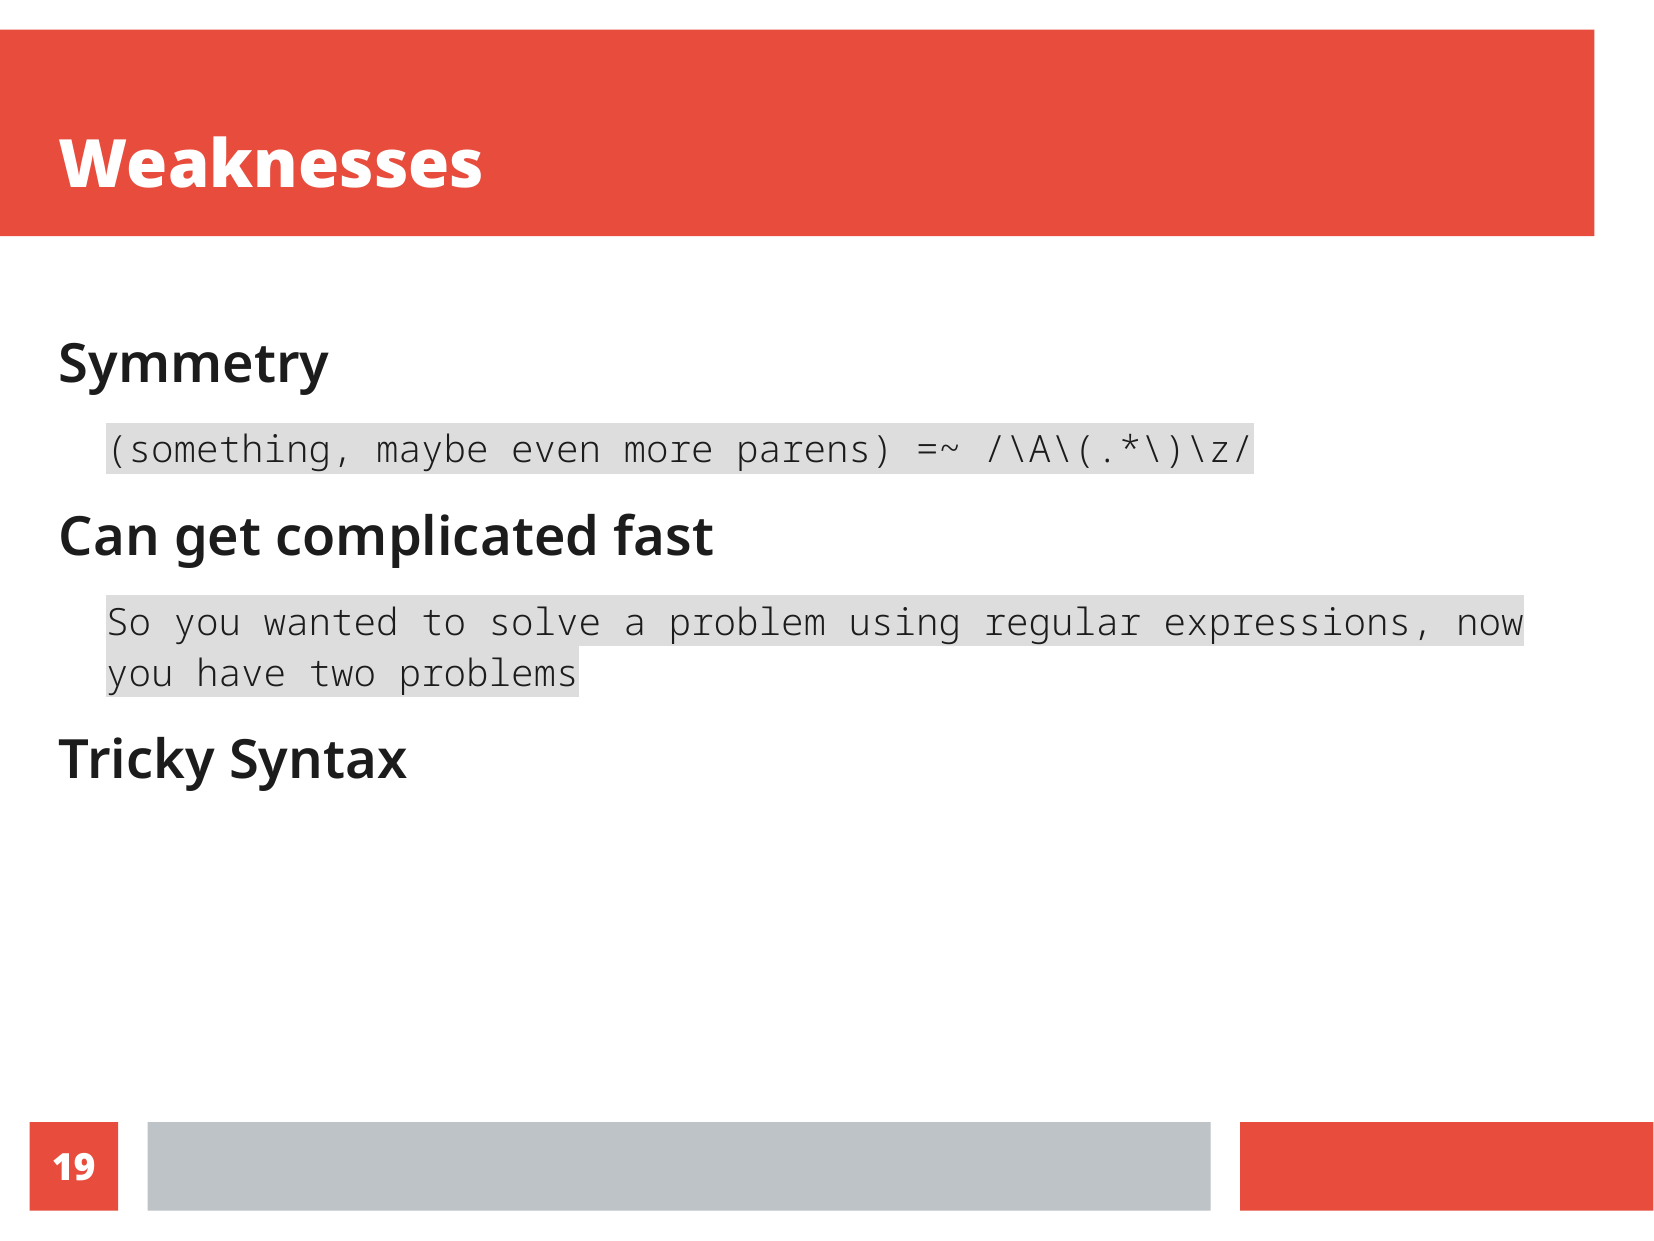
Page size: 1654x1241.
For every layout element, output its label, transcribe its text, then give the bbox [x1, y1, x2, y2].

title Weaknesses [59, 59, 1595, 207]
list Symmetry (something, maybe even more parens) =~ /\A\(.*\)\z/ Can get complicated fast So you wanted to solve a problem using regular expressions, now you have two problems Tricky Syntax [59, 324, 1565, 1093]
